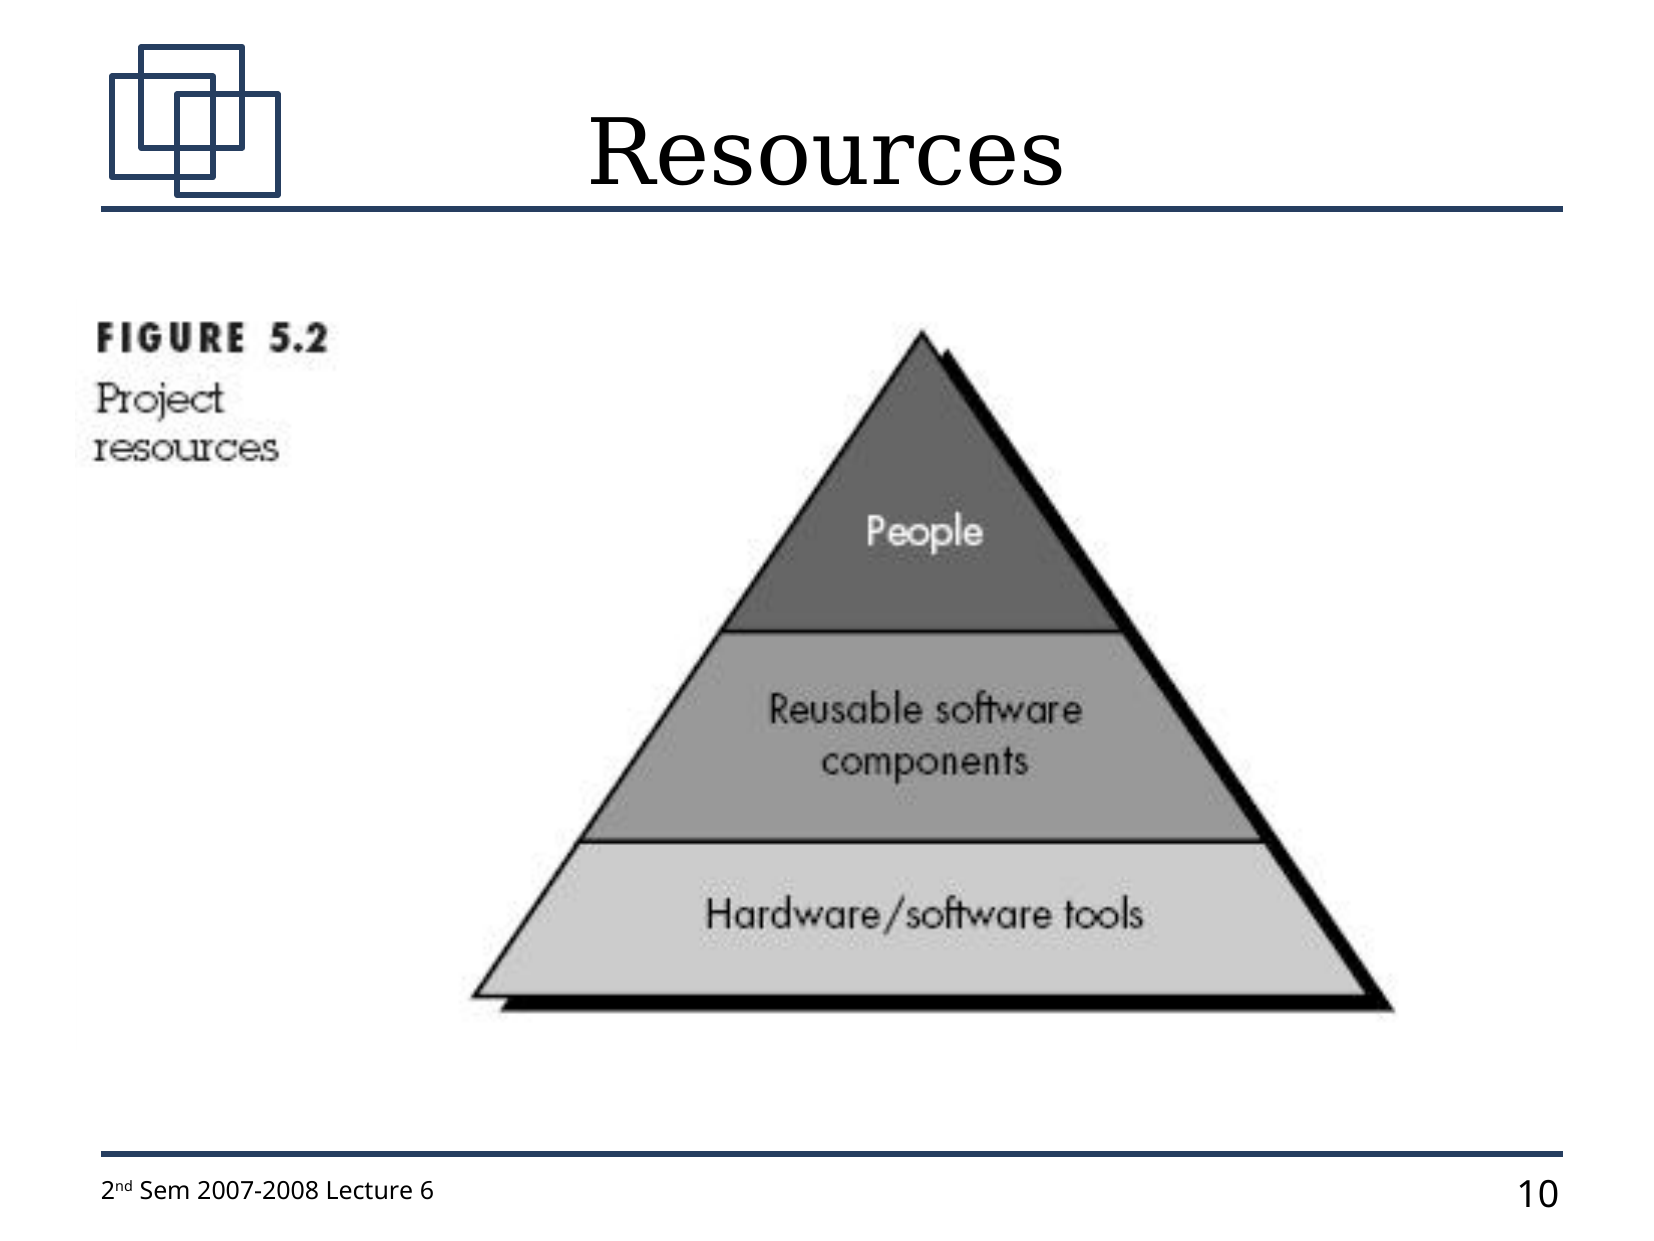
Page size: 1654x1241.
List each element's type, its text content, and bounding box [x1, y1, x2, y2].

title Resources [82, 49, 1571, 257]
picture [75, 299, 1426, 1051]
